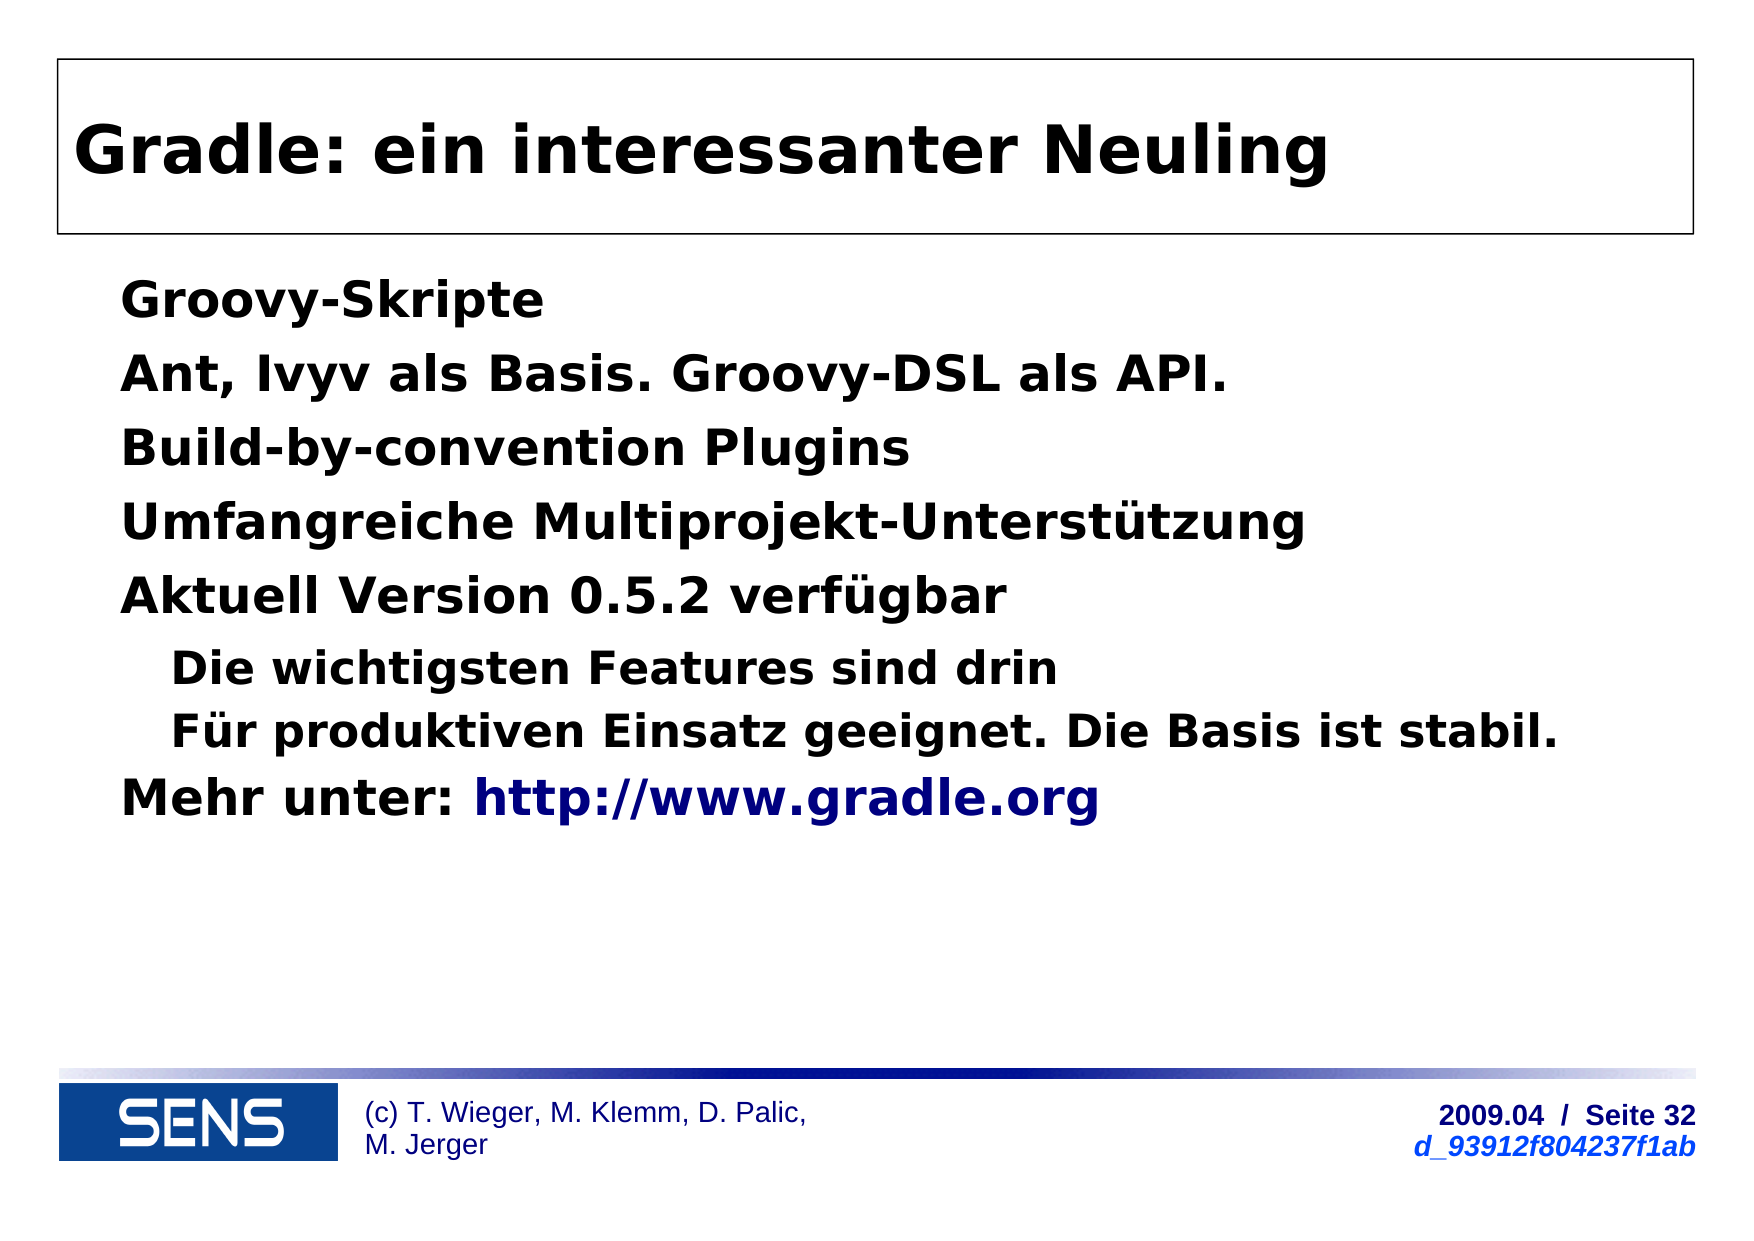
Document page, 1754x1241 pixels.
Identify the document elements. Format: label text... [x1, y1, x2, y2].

picture [59, 1068, 1696, 1079]
list Groovy-Skripte Ant, Ivyv als Basis. Groovy-DSL als API. Build-by-convention Plugins Umfangreiche Multiprojekt-Unterstützung Aktuell Version 0.5.2 verfügbar Die wichtigsten Features sind drin Für produktiven Einsatz geeignet. Die Basis ist stabil. Mehr unter: http://www.gradle.org [71, 272, 1693, 1038]
title Gradle: ein interessanter Neuling [73, 61, 1693, 241]
picture [59, 1083, 338, 1161]
